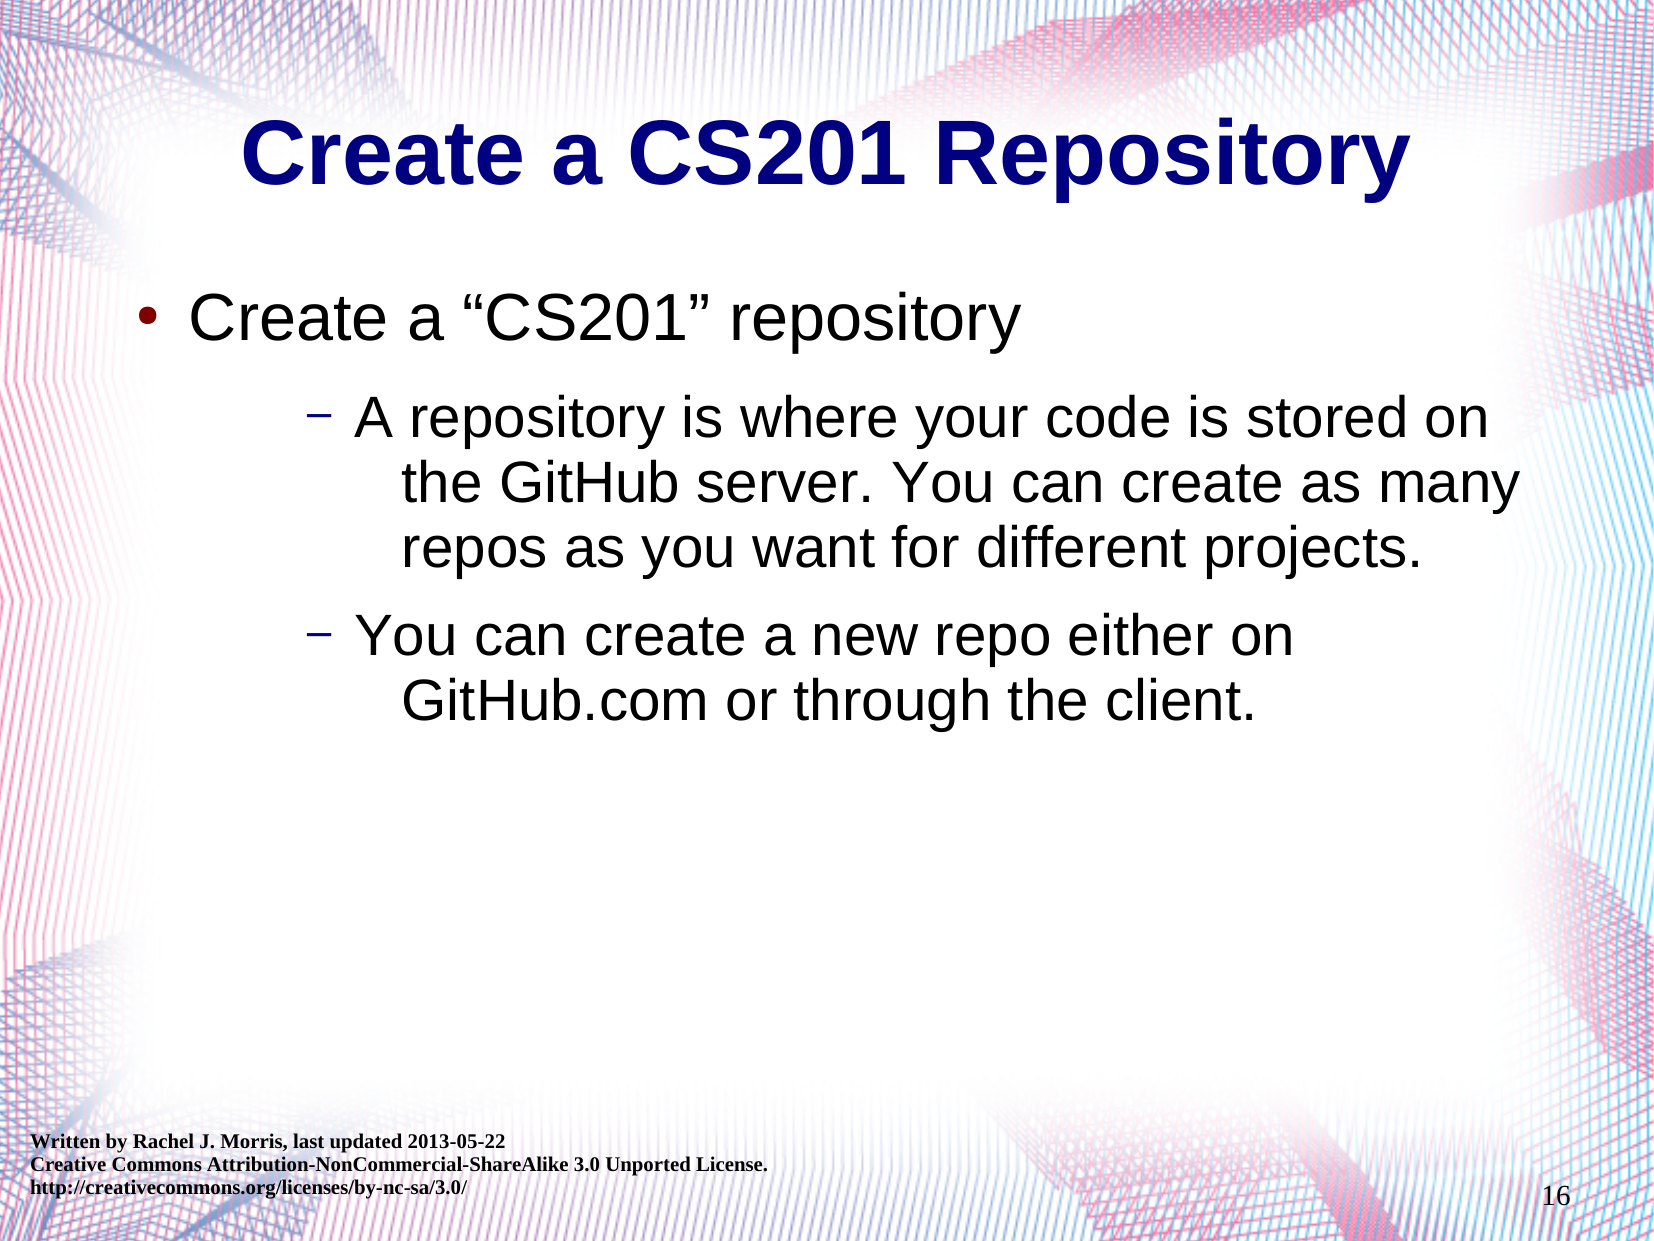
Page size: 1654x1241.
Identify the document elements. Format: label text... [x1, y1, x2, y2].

picture [0, 0, 1654, 1241]
list Create a “CS201” repository A repository is where your code is stored on the GitHub server. You can create as many repos as you want for different projects. You can create a new repo either on GitHub.com or through the client. [118, 280, 1571, 1000]
title Create a CS201 Repository [82, 49, 1571, 257]
